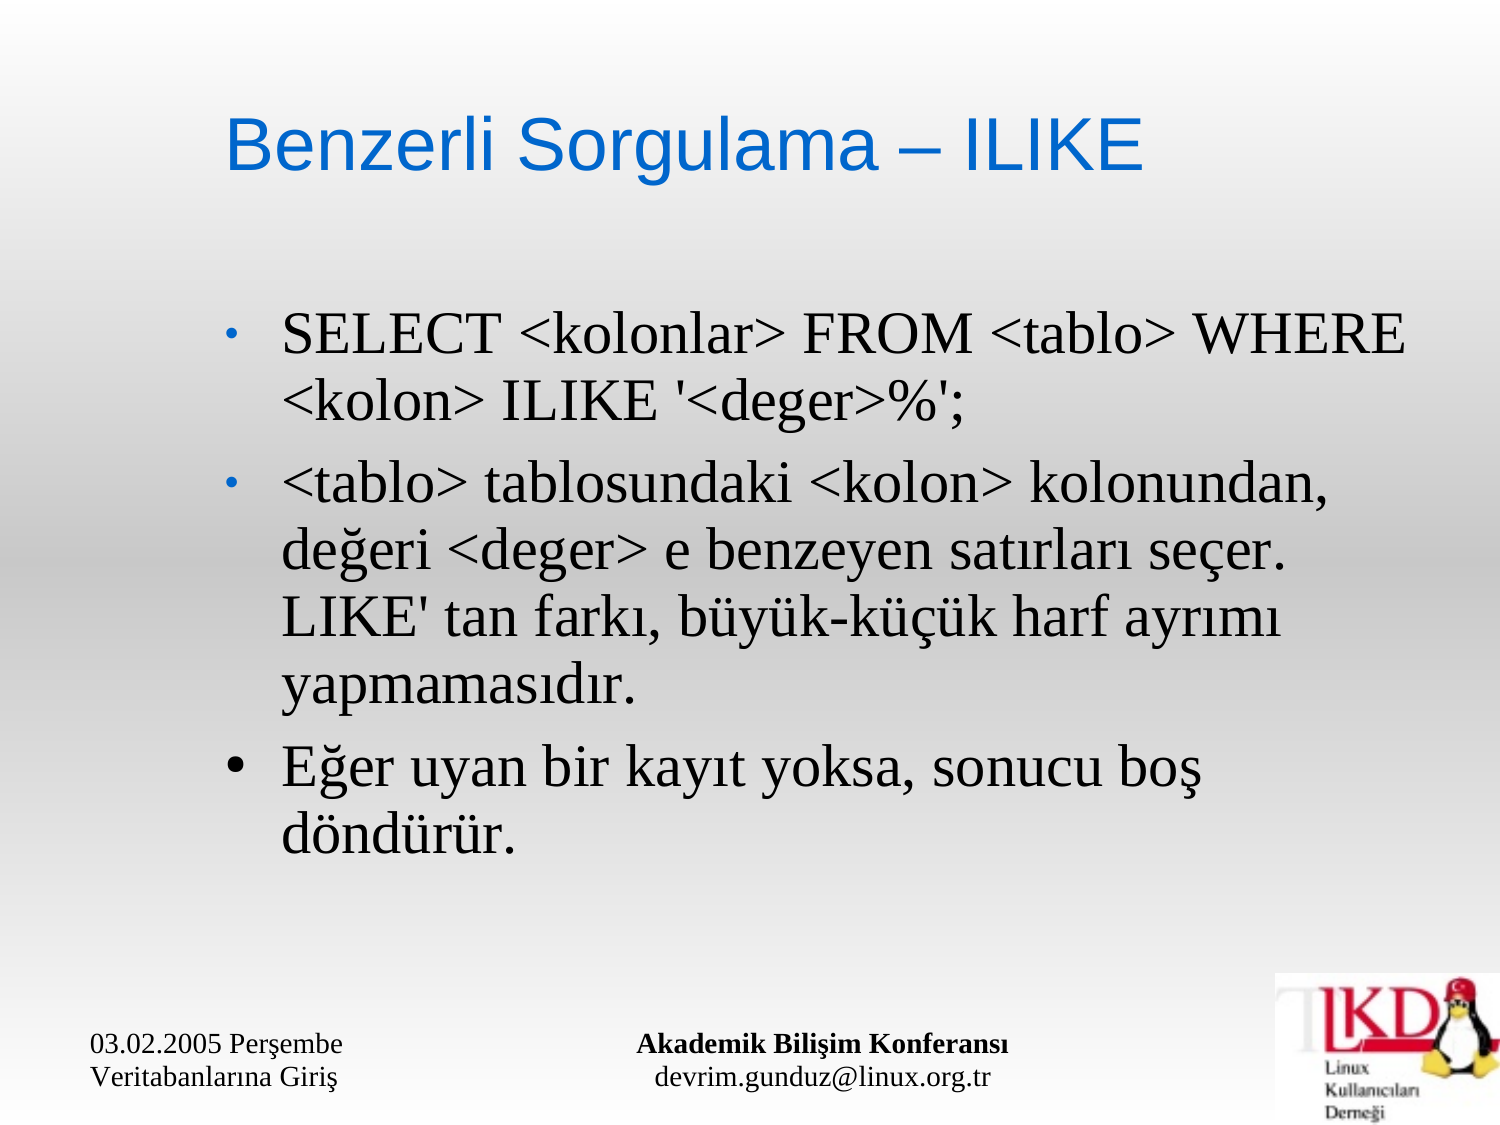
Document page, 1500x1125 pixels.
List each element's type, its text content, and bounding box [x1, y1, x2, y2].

picture [1275, 973, 1500, 1125]
list SELECT <kolonlar> FROM <tablo> WHERE <kolon> ILIKE '<deger>%'; <tablo> tablosundaki <kolon> kolonundan, değeri <deger> e benzeyen satırları seçer. LIKE' tan farkı, büyük-küçük harf ayrımı yapmamasıdır. Eğer uyan bir kayıt yoksa, sonucu boş döndürür. [224, 299, 1425, 975]
title Benzerli Sorgulama – ILIKE [224, 49, 1425, 238]
